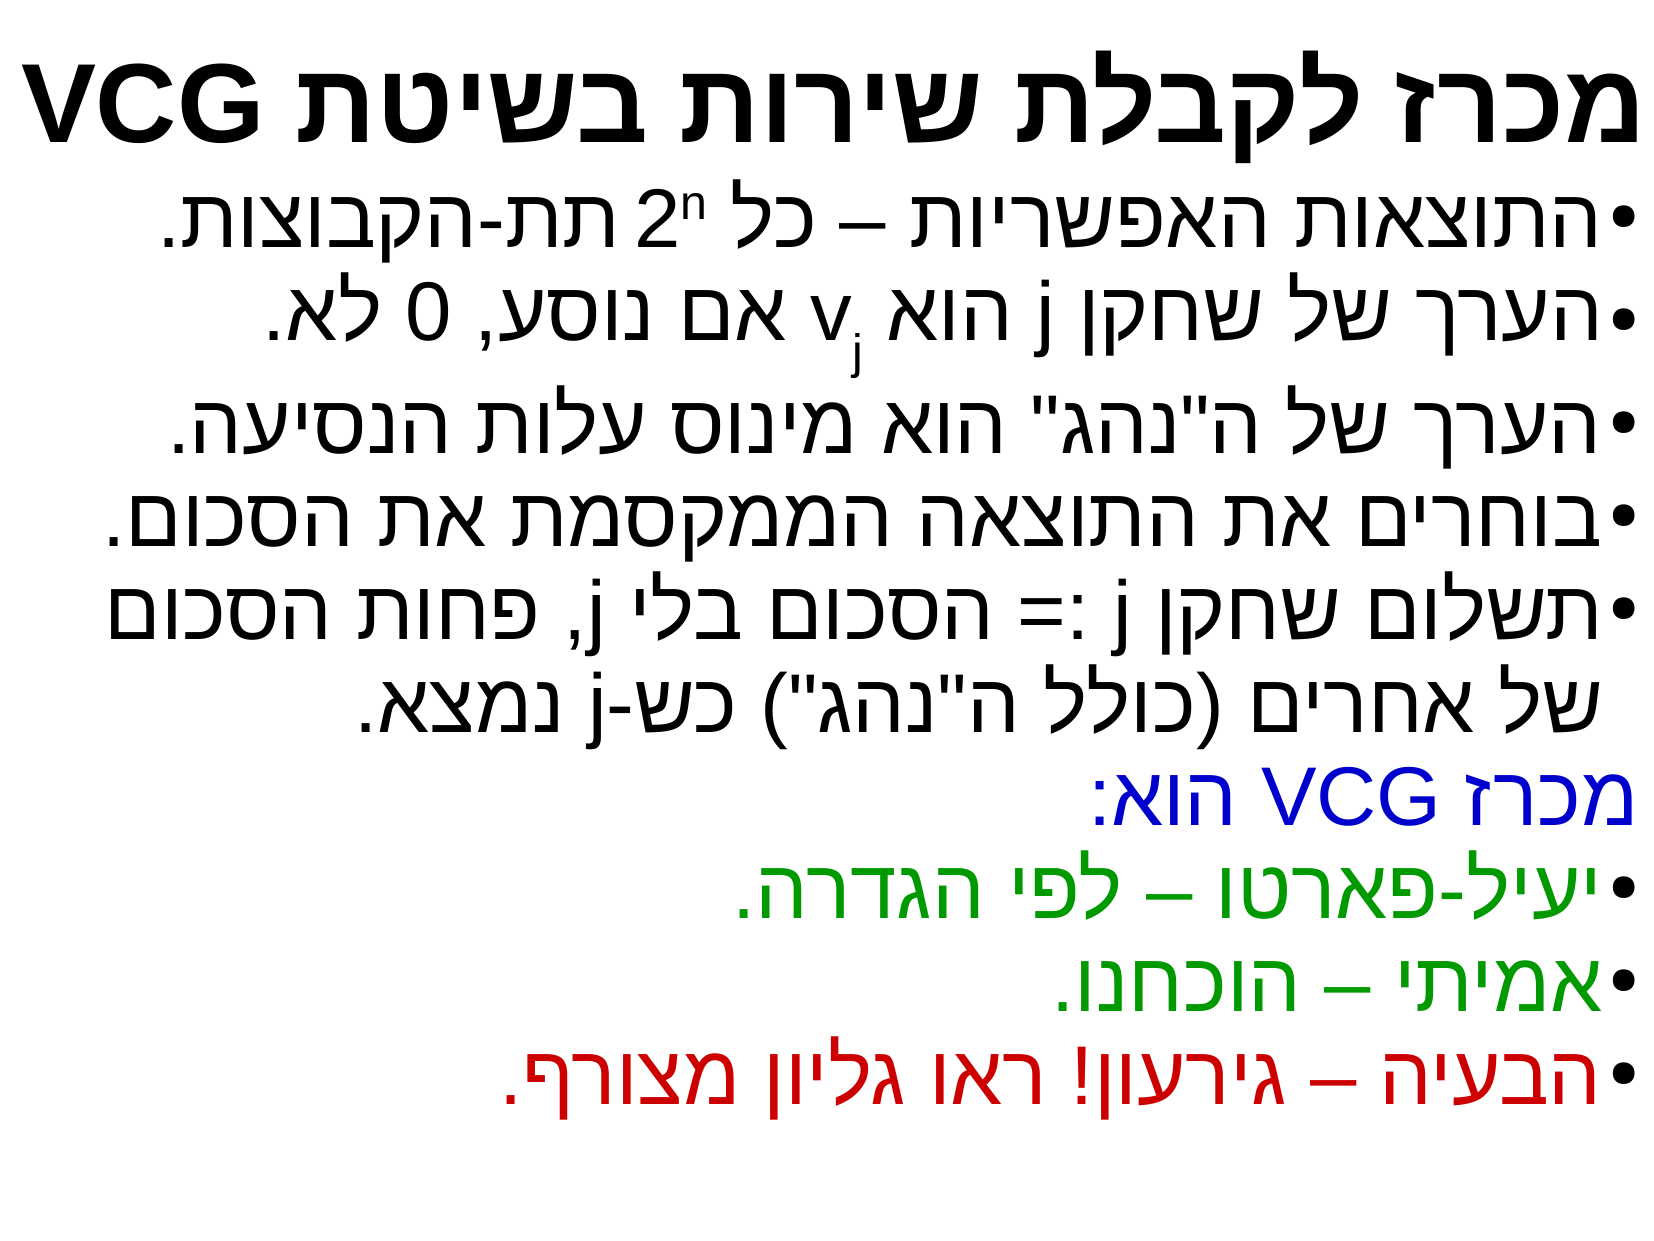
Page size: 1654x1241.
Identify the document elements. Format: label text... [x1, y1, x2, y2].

title מכרז לקבלת שירות בשיטת VCG [15, 0, 1654, 215]
text_box התוצאות האפשריות – כל 2n תת-הקבוצות. הערך של שחקן j הוא vj אם נוסע, 0 לא. הערך של ה"נהג" הוא מינוס עלות הנסיעה. בוחרים את התוצאה הממקסמת את הסכום. תשלום שחקן j := הסכום בלי j, פחות הסכום של אחרים (כולל ה"נהג") כש-j נמצא. מכרז VCG הוא: יעיל-פארטו – לפי הגדרה. אמיתי – הוכחנו. הבעיה – גירעון! ראו גליון מצורף. [33, 165, 1654, 1130]
